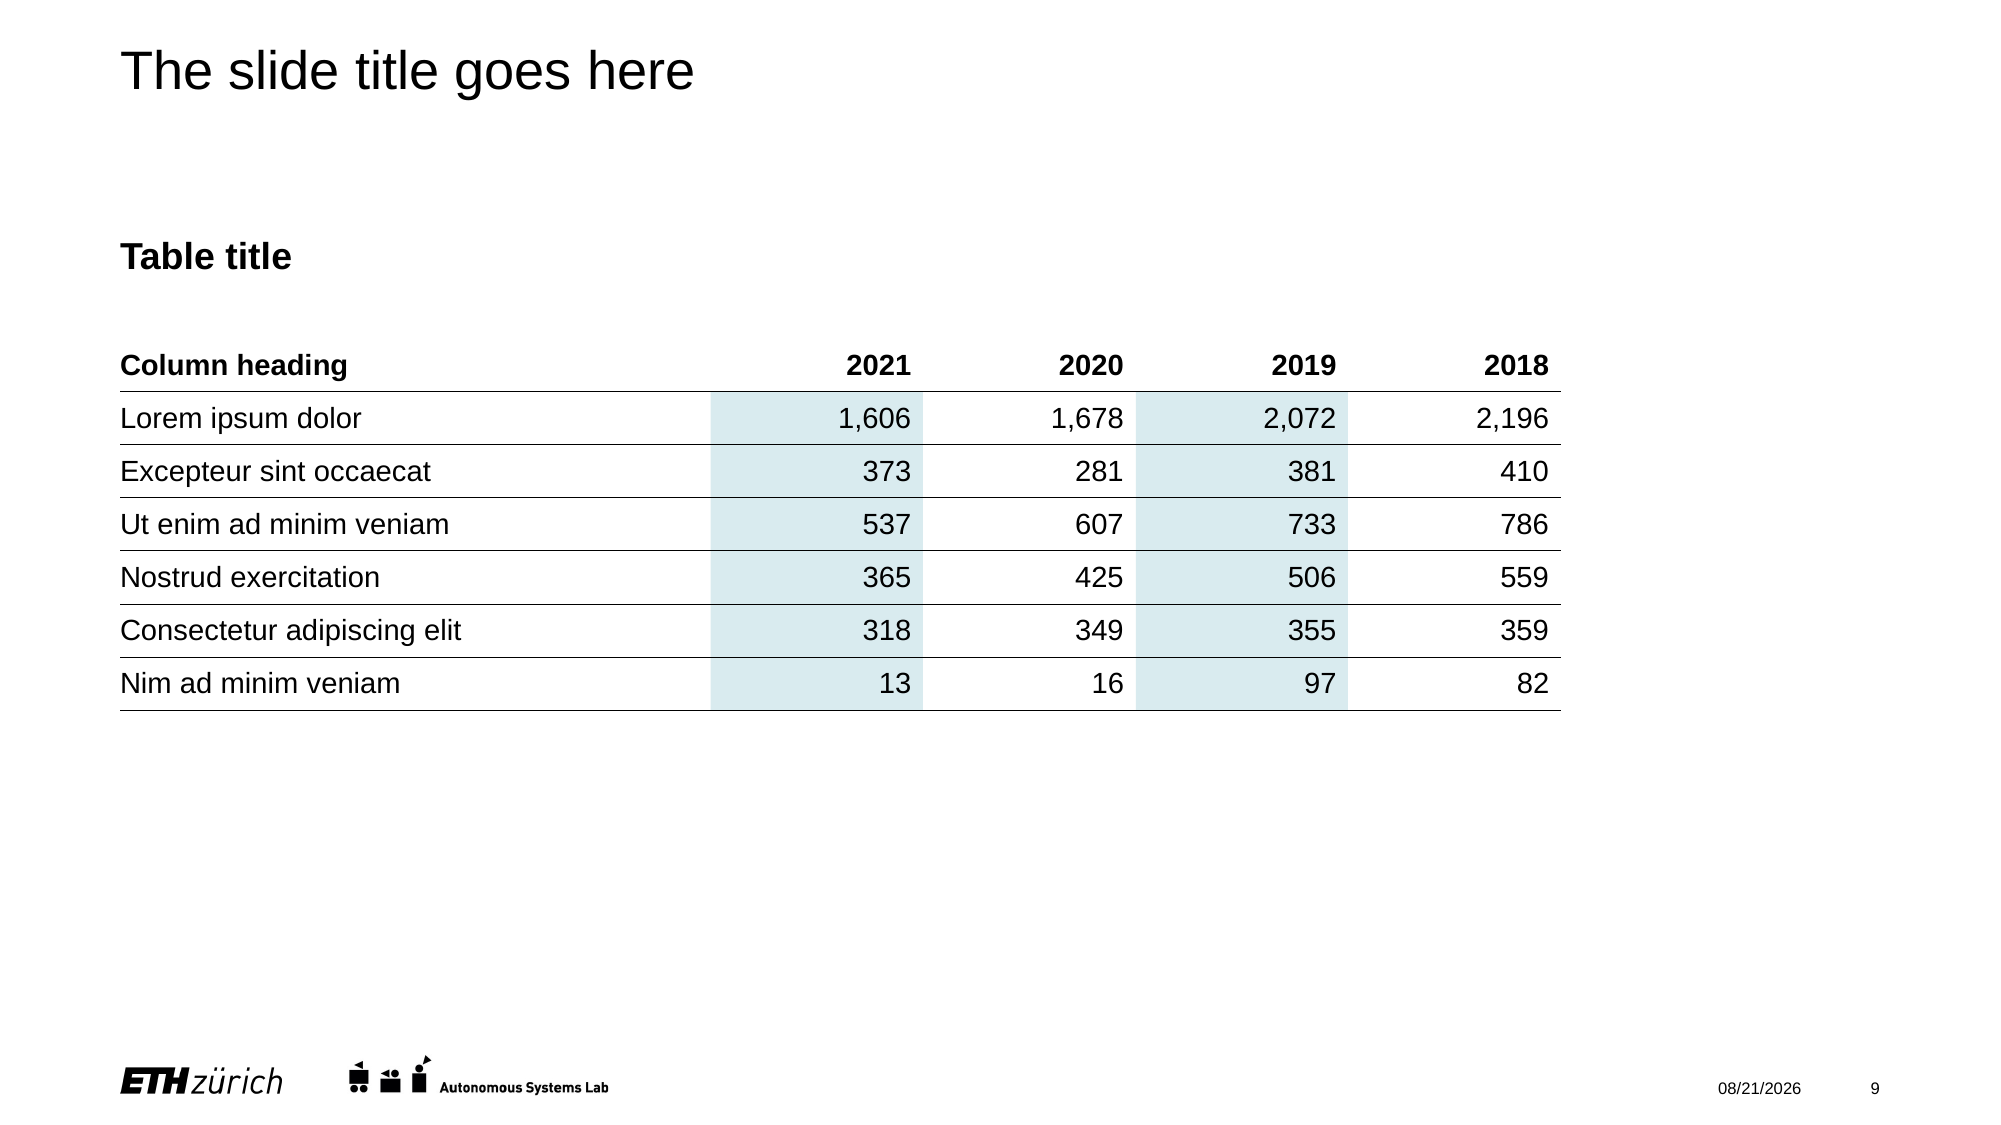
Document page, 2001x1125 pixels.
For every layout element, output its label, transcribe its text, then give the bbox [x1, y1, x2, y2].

table_header 2018 [1348, 339, 1561, 391]
slide_number <number> [1827, 1069, 1880, 1106]
table_cell 381 [1136, 445, 1348, 497]
table_cell 373 [711, 445, 923, 497]
table_cell 82 [1348, 658, 1561, 710]
table_cell 786 [1348, 498, 1561, 550]
table_cell Ut enim ad minim veniam [120, 498, 711, 550]
table_header 2020 [923, 339, 1136, 391]
table_cell Excepteur sint occaecat [120, 445, 711, 497]
table_header Column heading [120, 339, 711, 391]
table_cell 1,678 [923, 392, 1136, 444]
table_cell Lorem ipsum dolor [120, 392, 711, 444]
table_cell 97 [1136, 658, 1348, 710]
table_cell 733 [1136, 498, 1348, 550]
table_cell 607 [923, 498, 1136, 550]
table_cell 410 [1348, 445, 1561, 497]
table_cell 355 [1136, 605, 1348, 657]
table_cell Consectetur adipiscing elit [120, 605, 711, 657]
table_cell 16 [923, 658, 1136, 710]
table_cell 506 [1136, 551, 1348, 604]
table_header 2021 [711, 339, 923, 391]
table_cell 2,196 [1348, 392, 1561, 444]
table_cell 359 [1348, 605, 1561, 657]
picture [120, 1067, 282, 1094]
table_cell 1,606 [711, 392, 923, 444]
table_cell 281 [923, 445, 1136, 497]
table_cell 2,072 [1136, 392, 1348, 444]
table_cell 349 [923, 605, 1136, 657]
table_cell 537 [711, 498, 923, 550]
table_header 2019 [1136, 339, 1348, 391]
table_cell 425 [923, 551, 1136, 604]
slide_number 01/04/2021 [1718, 1069, 1819, 1106]
table_cell 318 [711, 605, 923, 657]
table_cell 365 [711, 551, 923, 604]
title The slide title goes here [120, 42, 1880, 191]
table_cell Nostrud exercitation [120, 551, 711, 604]
table_cell 559 [1348, 551, 1561, 604]
table_cell Nim ad minim veniam [120, 658, 711, 710]
table_cell 13 [711, 658, 923, 710]
list Table title [120, 231, 1880, 297]
